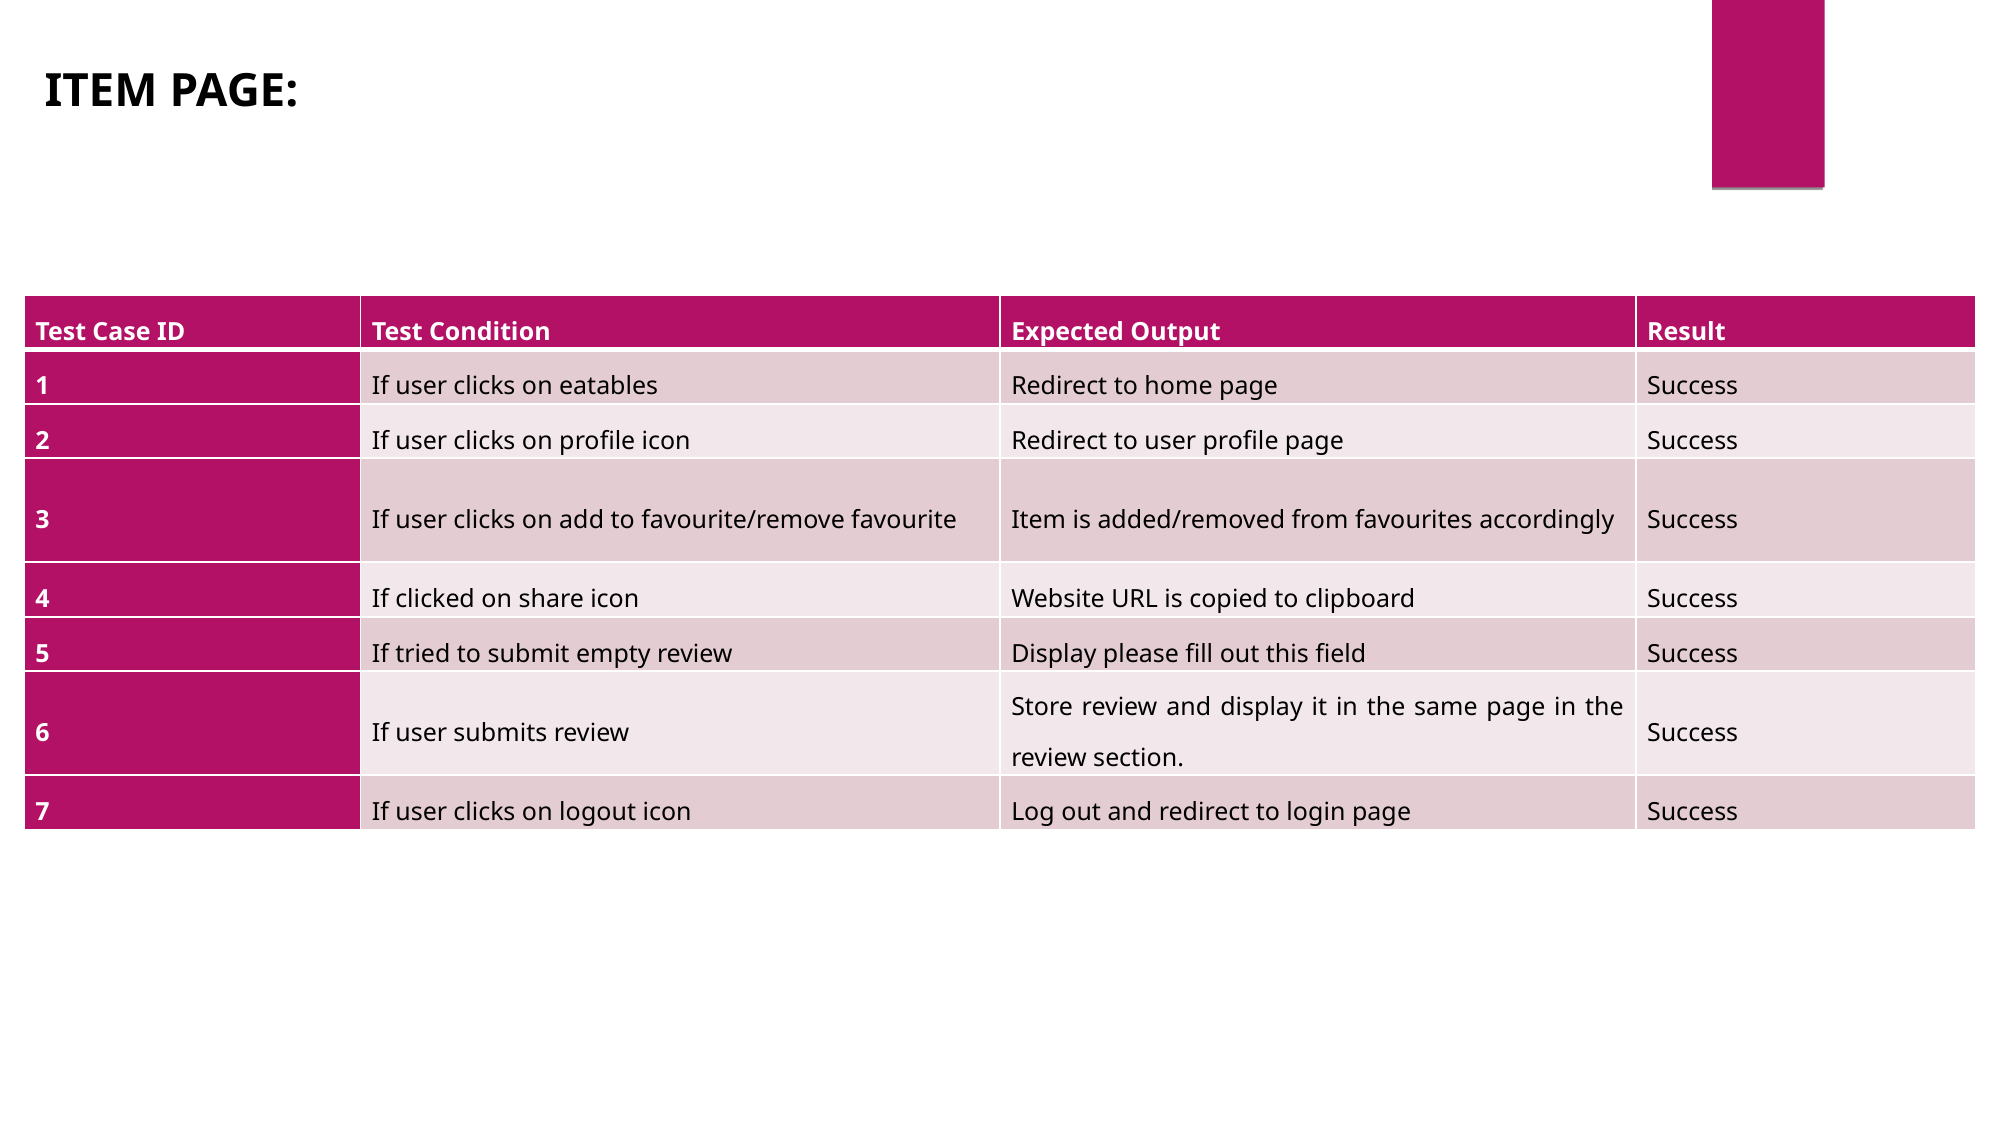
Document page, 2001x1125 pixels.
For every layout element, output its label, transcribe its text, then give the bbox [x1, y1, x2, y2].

table_cell Store review and display it in the same page in the review section. [1001, 672, 1635, 774]
table_cell Success [1637, 776, 1975, 829]
table_cell Success [1637, 459, 1975, 561]
title ITEM PAGE: [29, 29, 1467, 146]
table_cell If user clicks on add to favourite/remove favourite [361, 459, 999, 561]
table_cell 4 [25, 563, 360, 616]
table_cell 1 [25, 352, 360, 403]
table_cell If clicked on share icon [361, 563, 999, 616]
table_cell Success [1637, 405, 1975, 457]
table_cell 6 [25, 672, 360, 774]
table_cell 2 [25, 405, 360, 457]
table_cell Success [1637, 618, 1975, 670]
table_cell 7 [25, 776, 360, 829]
table_cell If user clicks on profile icon [361, 405, 999, 457]
table_header Result [1637, 296, 1975, 347]
table_cell If tried to submit empty review [361, 618, 999, 670]
table_cell Success [1637, 352, 1975, 403]
table_cell 3 [25, 459, 360, 561]
table_cell Log out and redirect to login page [1001, 776, 1635, 829]
table_header Test Case ID [25, 296, 360, 347]
table_cell Redirect to user profile page [1001, 405, 1635, 457]
table_cell Redirect to home page [1001, 352, 1635, 403]
table_cell Success [1637, 672, 1975, 774]
table_cell If user clicks on eatables [361, 352, 999, 403]
table_cell If user clicks on logout icon [361, 776, 999, 829]
table_cell Success [1637, 563, 1975, 616]
table_cell Item is added/removed from favourites accordingly [1001, 459, 1635, 561]
table_cell Website URL is copied to clipboard [1001, 563, 1635, 616]
table_header Expected Output [1001, 296, 1635, 347]
table_cell 5 [25, 618, 360, 670]
table_cell Display please fill out this field [1001, 618, 1635, 670]
table_cell If user submits review [361, 672, 999, 774]
table_header Test Condition [361, 296, 999, 347]
